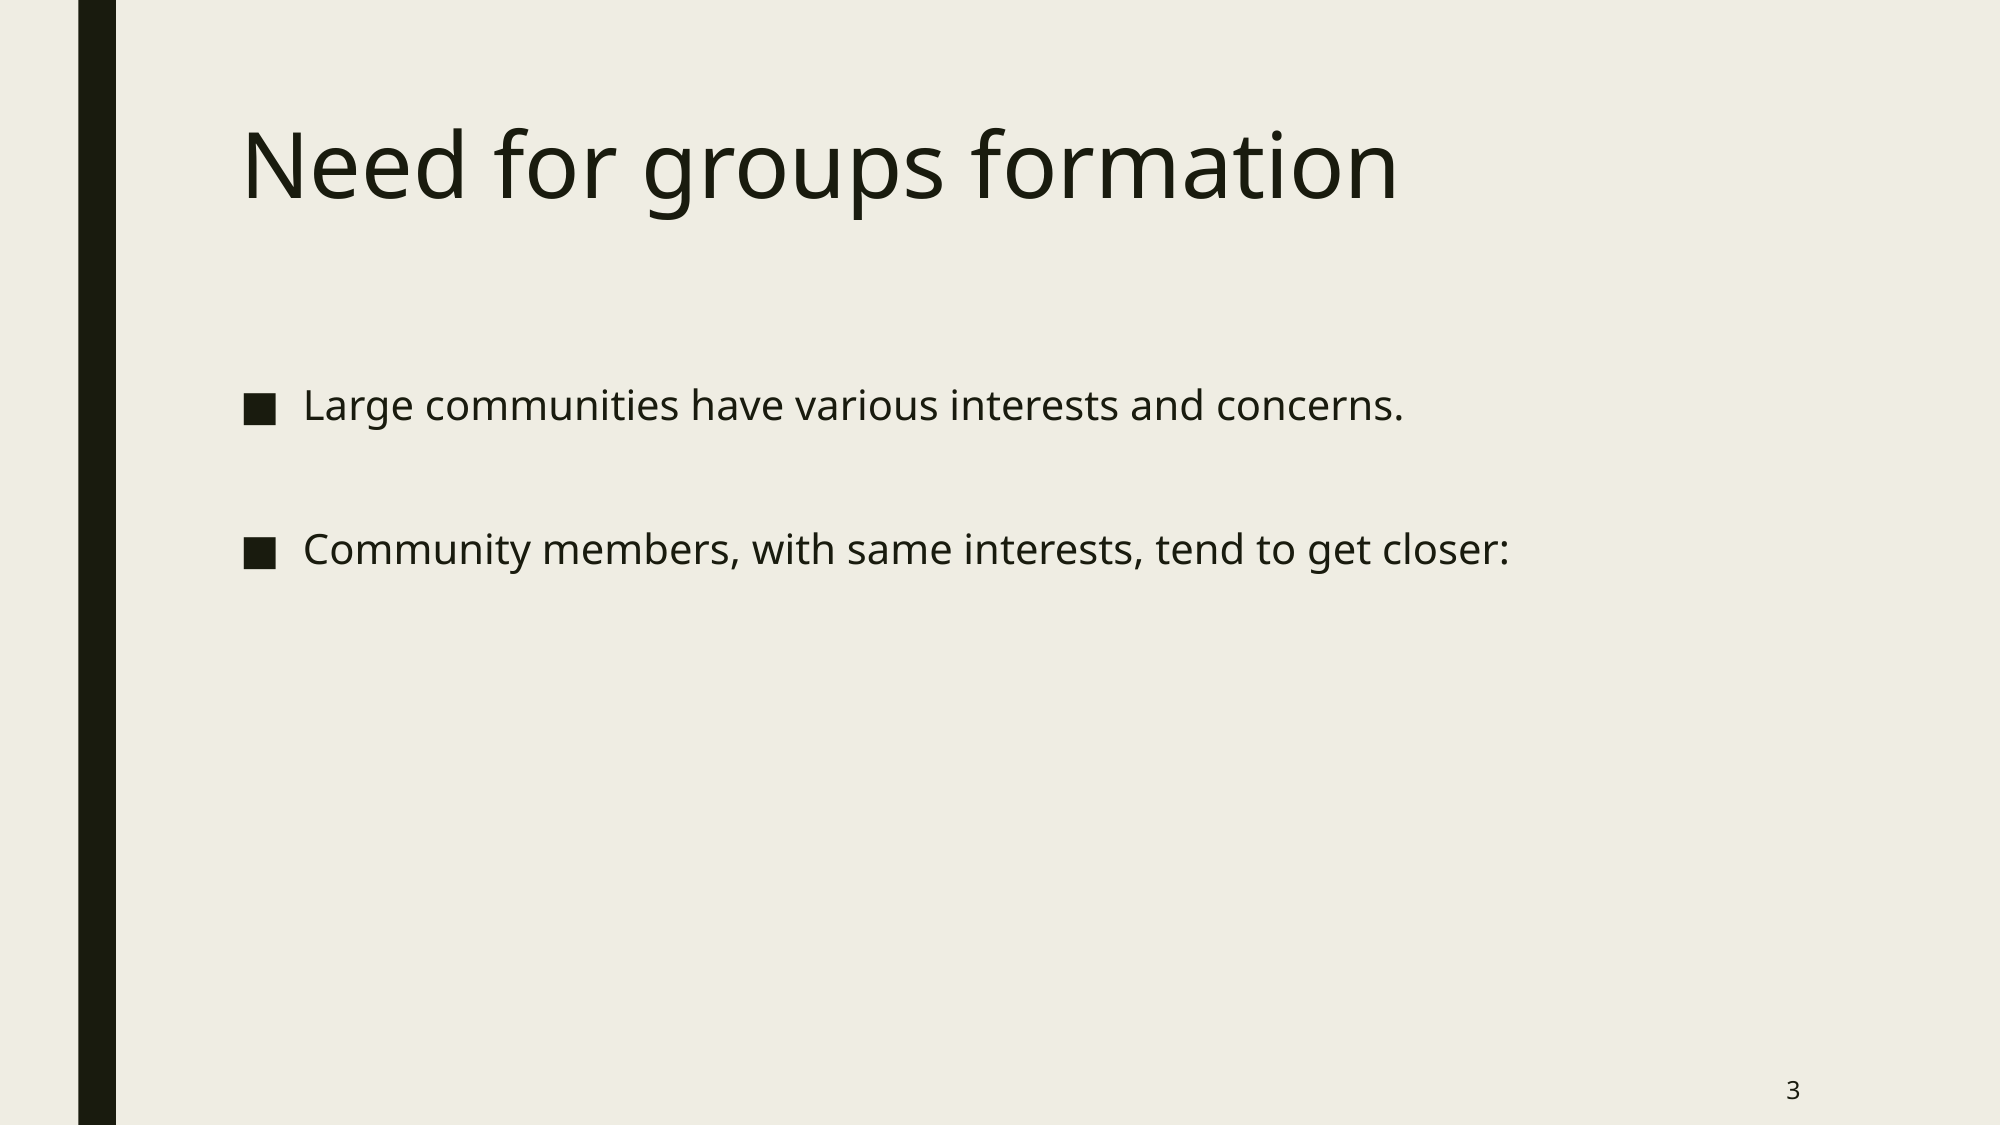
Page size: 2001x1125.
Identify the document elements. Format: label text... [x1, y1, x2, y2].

slide_number <number> [1553, 1058, 1816, 1125]
list Large communities have various interests and concerns. Community members, with same interests, tend to get closer: [225, 375, 1800, 963]
title Need for groups formation [225, 112, 1800, 357]
